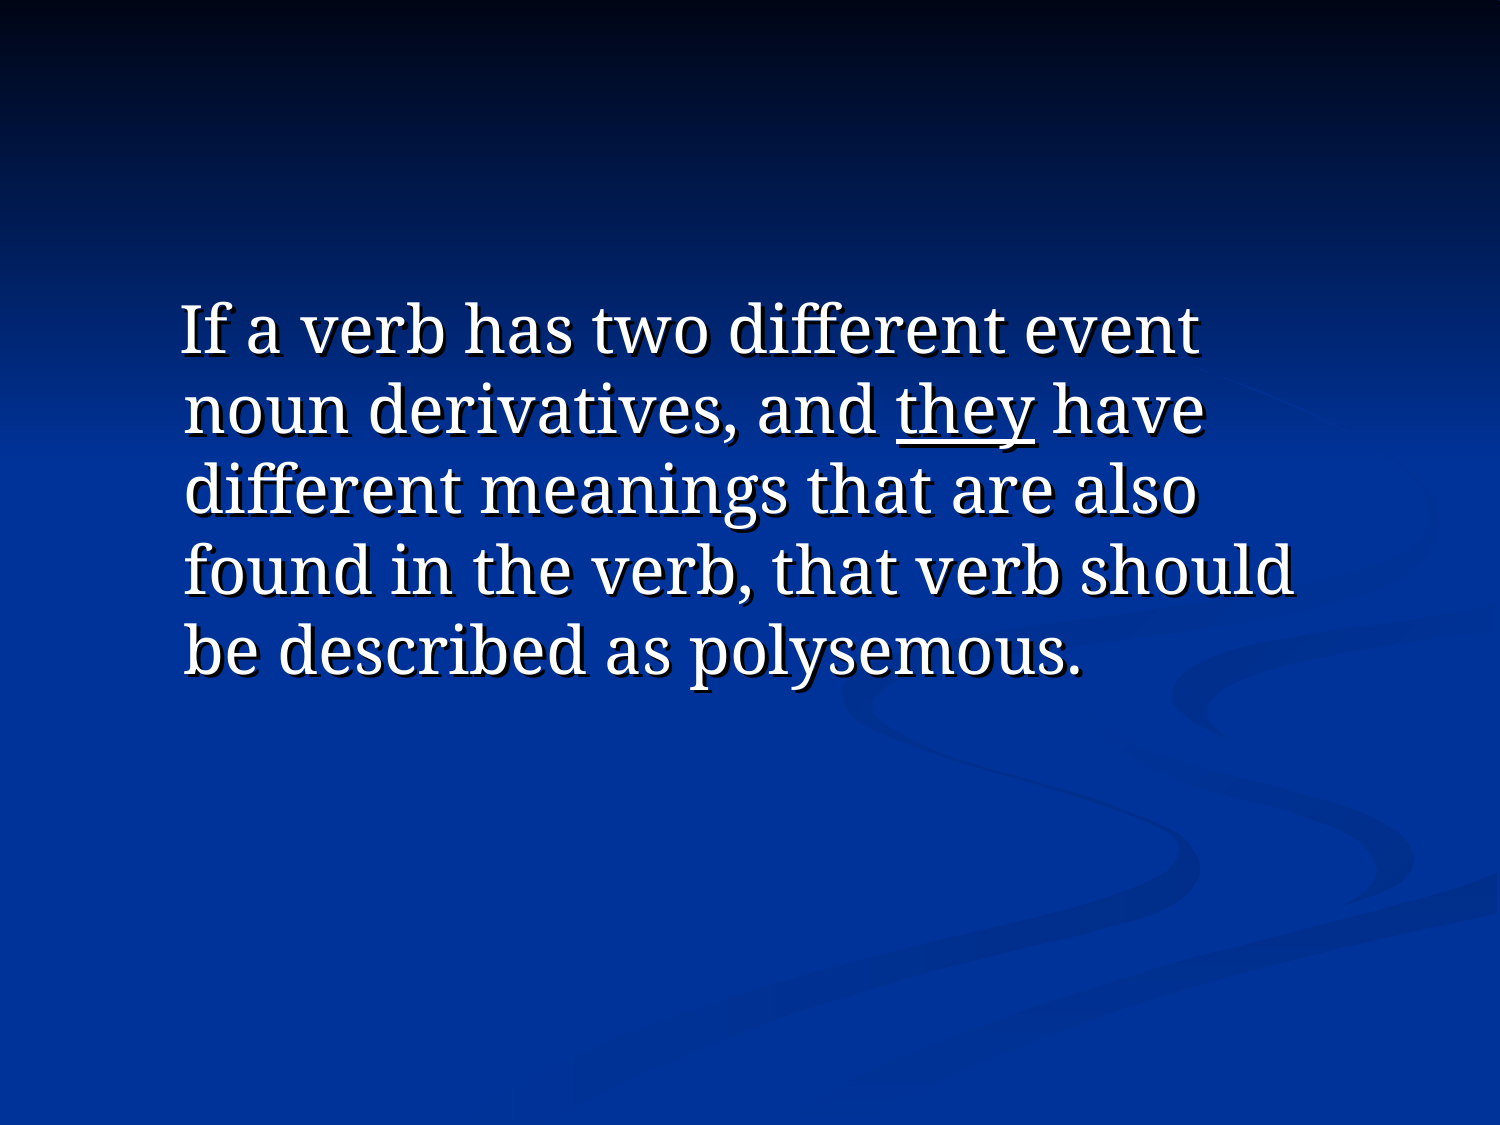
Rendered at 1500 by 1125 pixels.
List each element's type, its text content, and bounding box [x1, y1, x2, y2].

list If a verb has two different event noun derivatives, and they have different meanings that are also found in the verb, that verb should be described as polysemous. [112, 279, 1396, 752]
